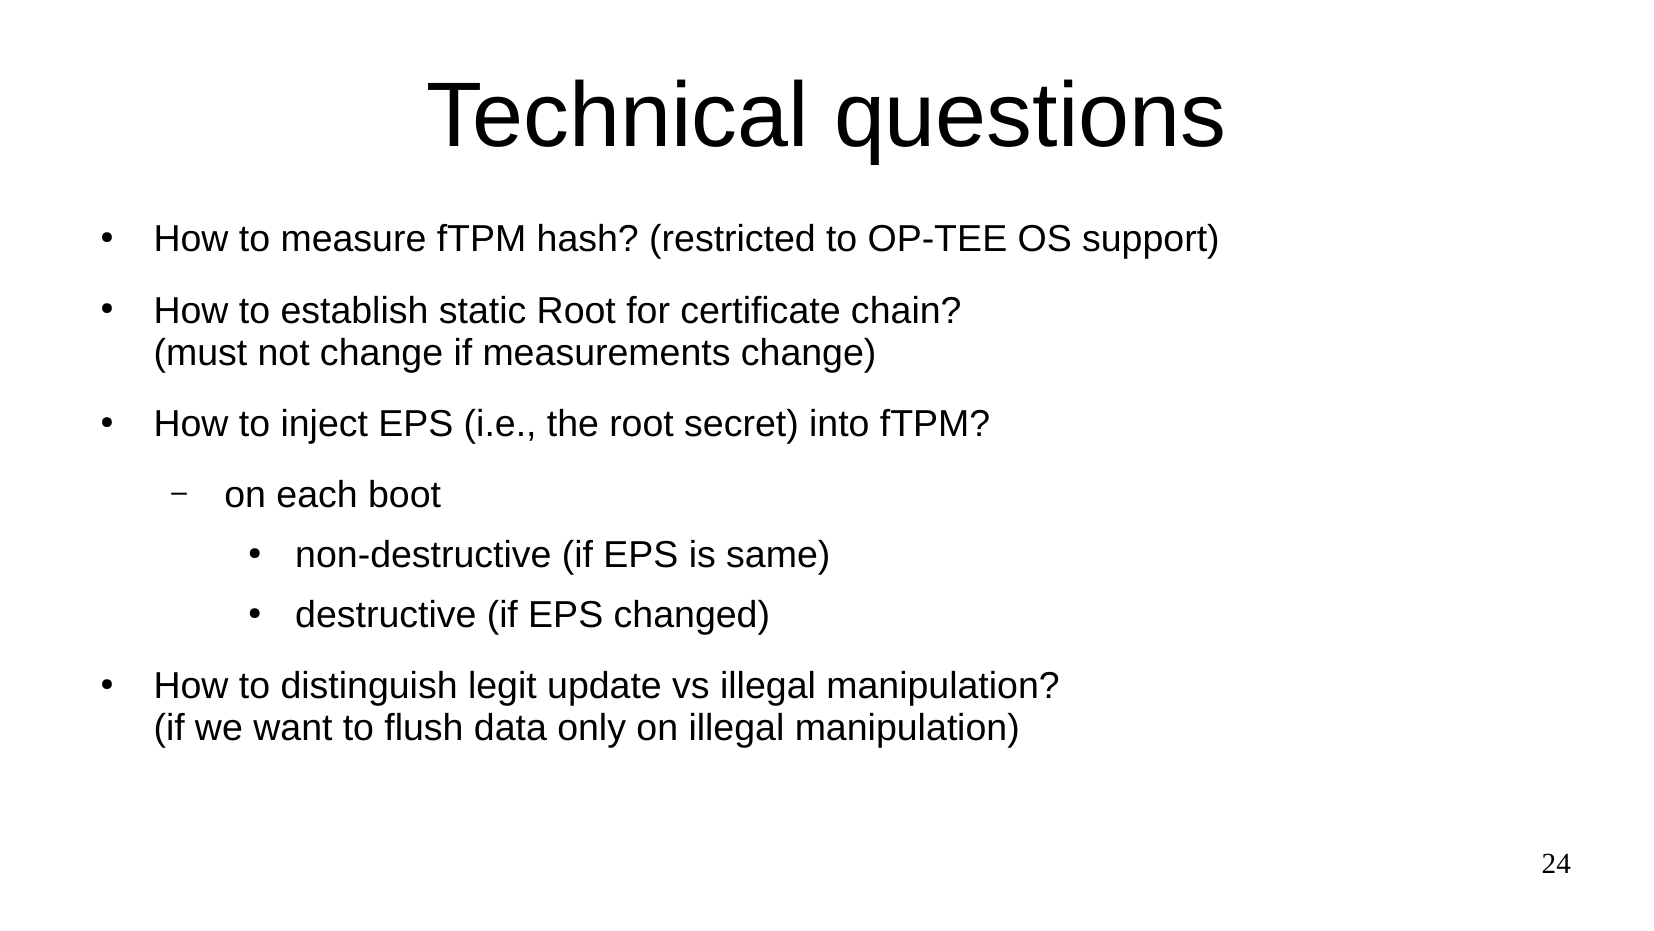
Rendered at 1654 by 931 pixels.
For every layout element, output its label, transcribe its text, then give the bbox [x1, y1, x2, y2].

title Technical questions [82, 37, 1571, 193]
list How to measure fTPM hash? (restricted to OP-TEE OS support) How to establish static Root for certificate chain? (must not change if measurements change) How to inject EPS (i.e., the root secret) into fTPM? on each boot non-destructive (if EPS is same) destructive (if EPS changed) How to distinguish legit update vs illegal manipulation? (if we want to flush data only on illegal manipulation) [82, 217, 1571, 758]
